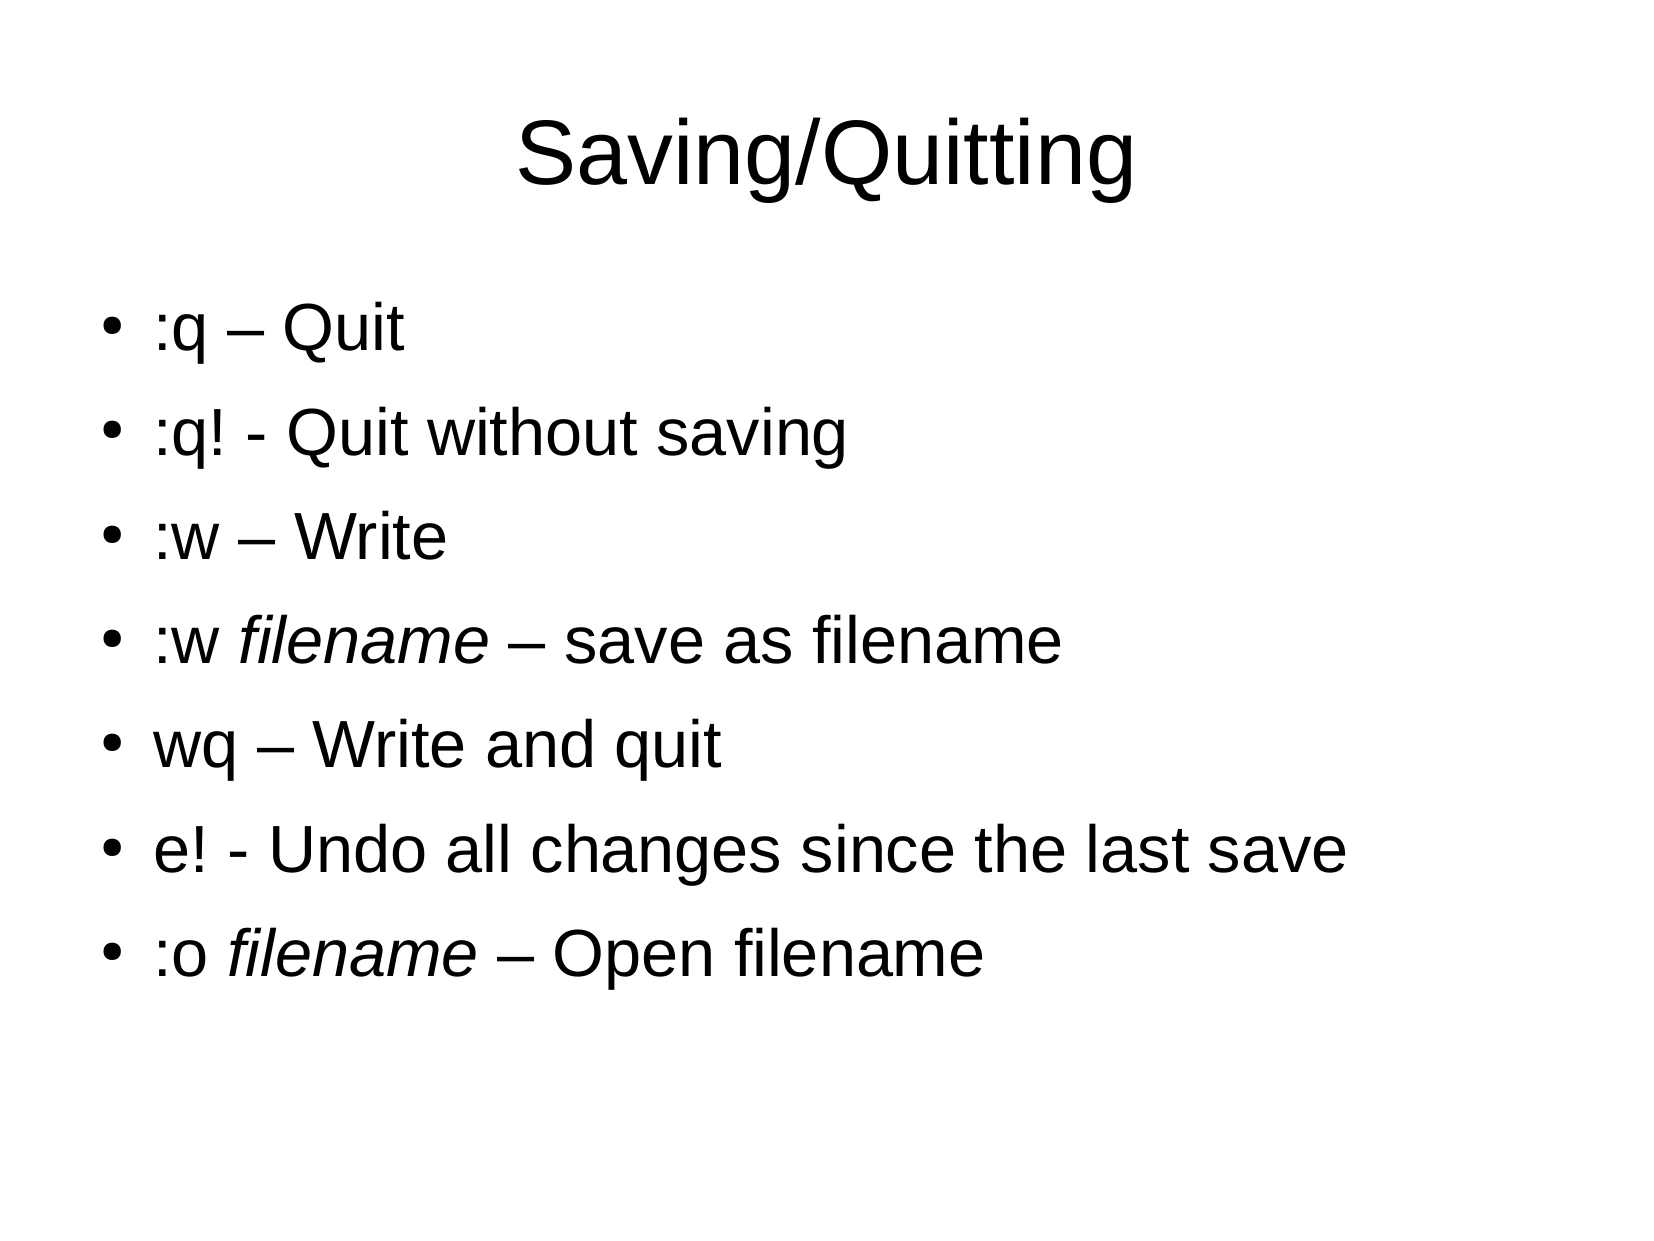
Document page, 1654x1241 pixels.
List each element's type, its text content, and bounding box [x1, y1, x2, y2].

title Saving/Quitting [82, 49, 1571, 257]
list :q – Quit :q! - Quit without saving :w – Write :w filename – save as filename wq – Write and quit e! - Undo all changes since the last save :o filename – Open filename [82, 290, 1538, 1010]
